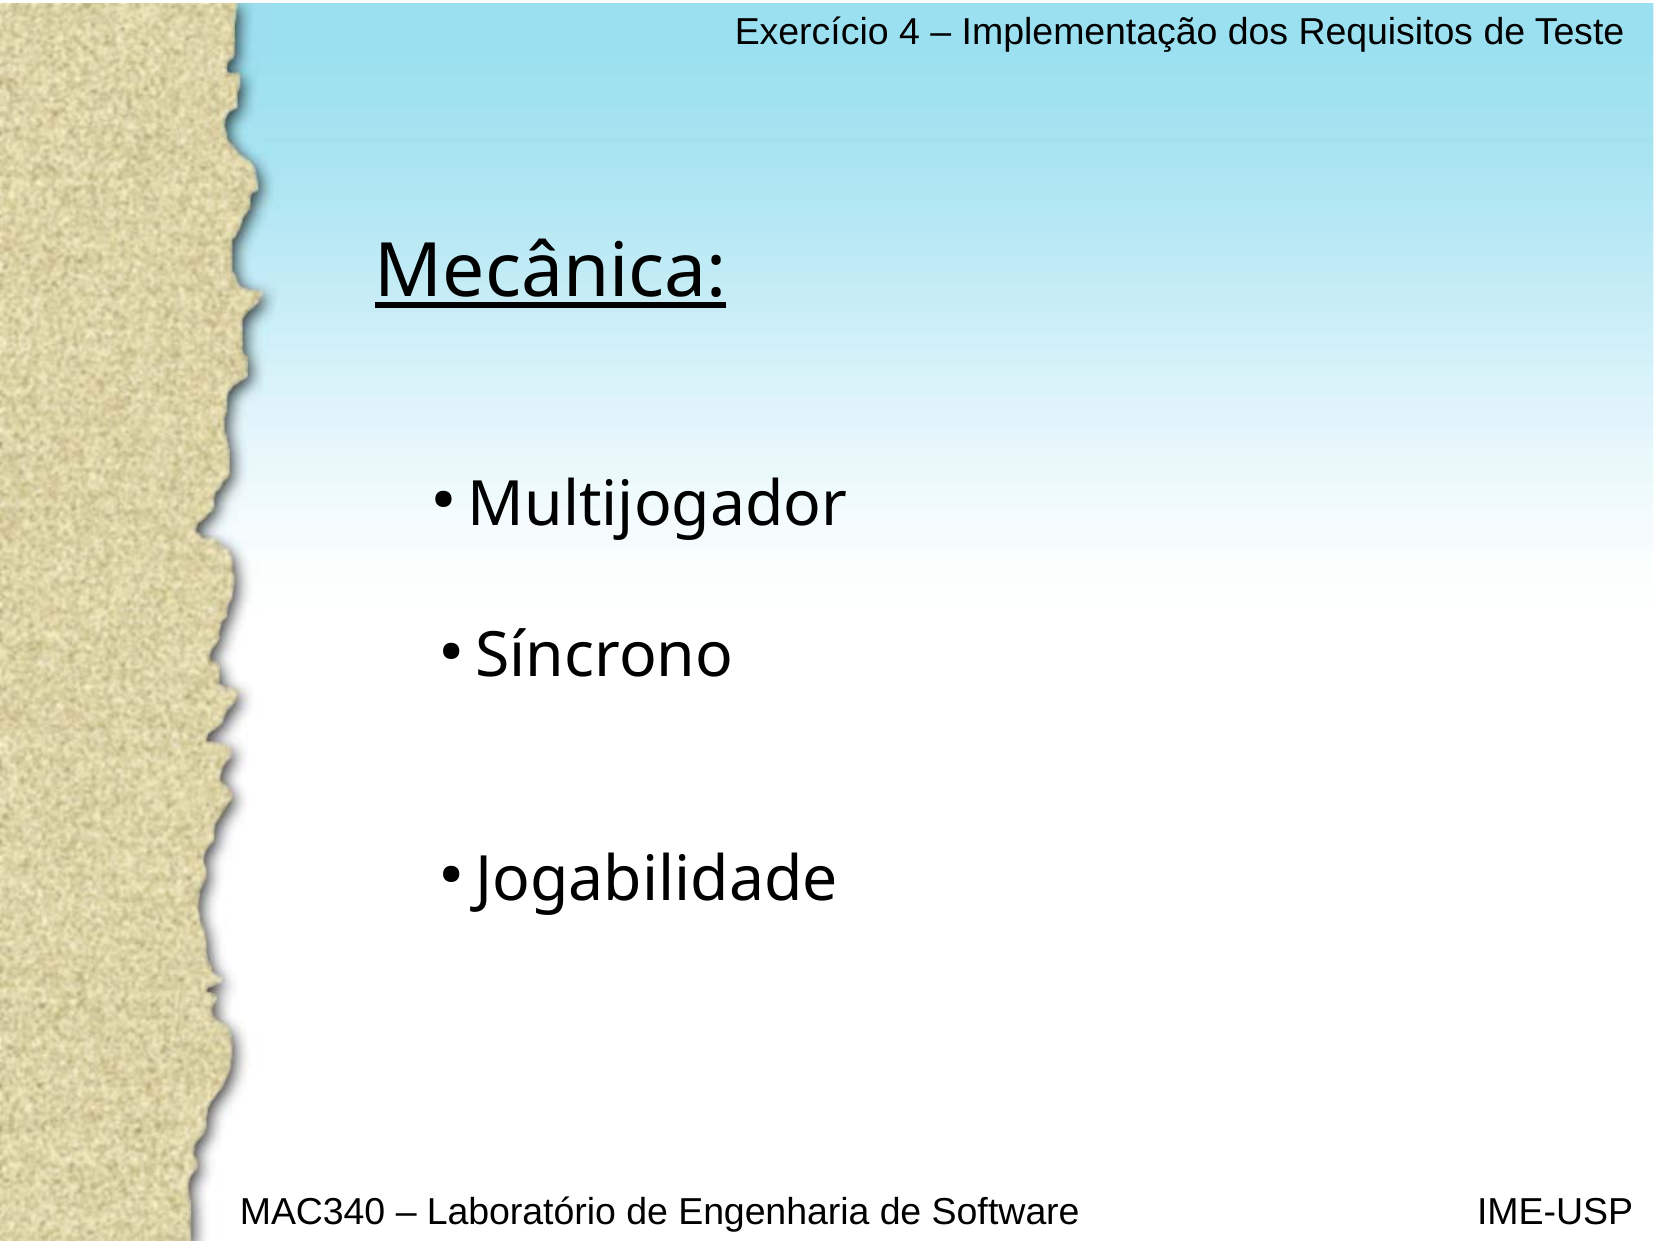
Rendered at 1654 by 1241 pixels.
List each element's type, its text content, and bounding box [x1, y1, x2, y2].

text_box Multijogador [417, 451, 874, 619]
text_box Síncrono [425, 602, 765, 694]
text_box Mecânica: [360, 208, 768, 316]
text_box Jogabilidade [425, 826, 877, 994]
text_box MAC340 – Laboratório de Engenharia de Software IME-USP [0, 1183, 1654, 1241]
text_box Exercício 4 – Implementação dos Requisitos de Teste [720, 3, 1654, 61]
picture [0, 3, 1654, 1183]
